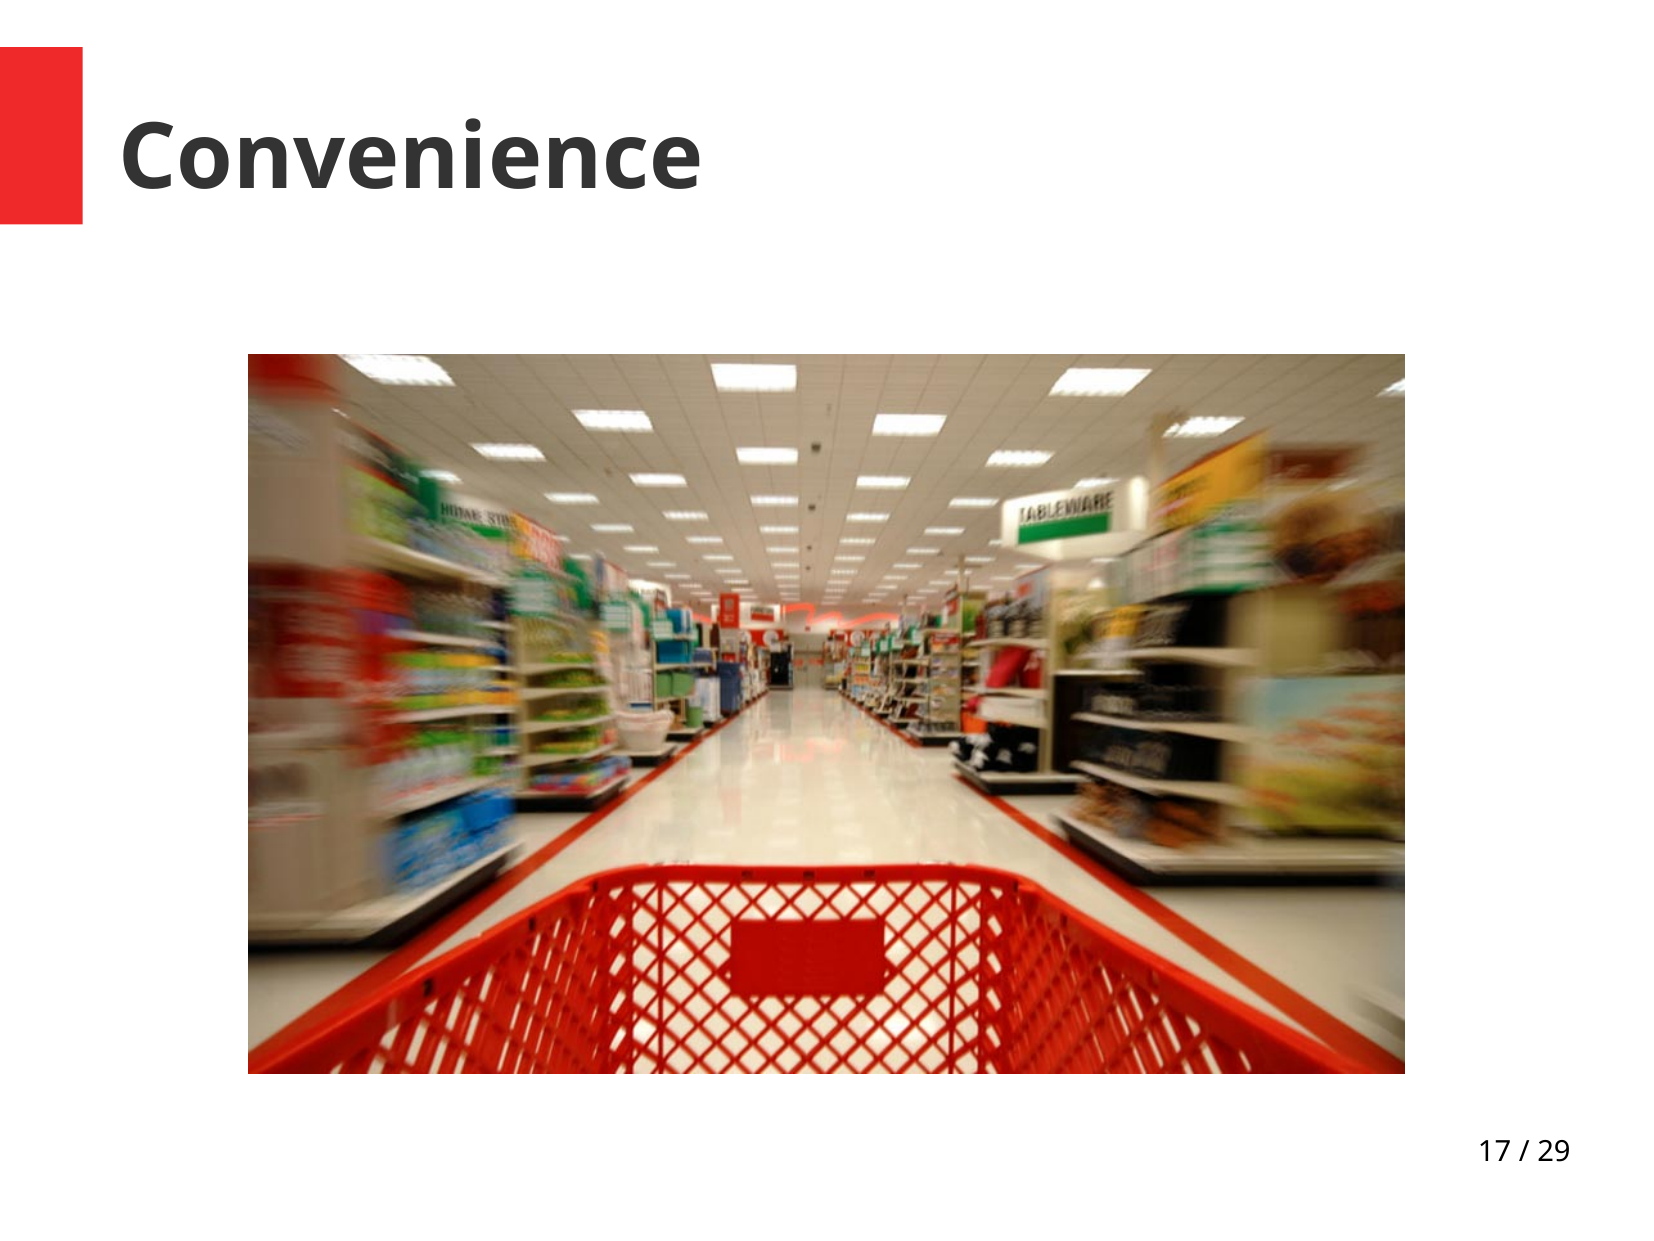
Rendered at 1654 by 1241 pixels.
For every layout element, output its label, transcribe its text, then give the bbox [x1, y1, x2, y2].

title Convenience [118, 49, 1571, 257]
picture [248, 354, 1405, 1074]
